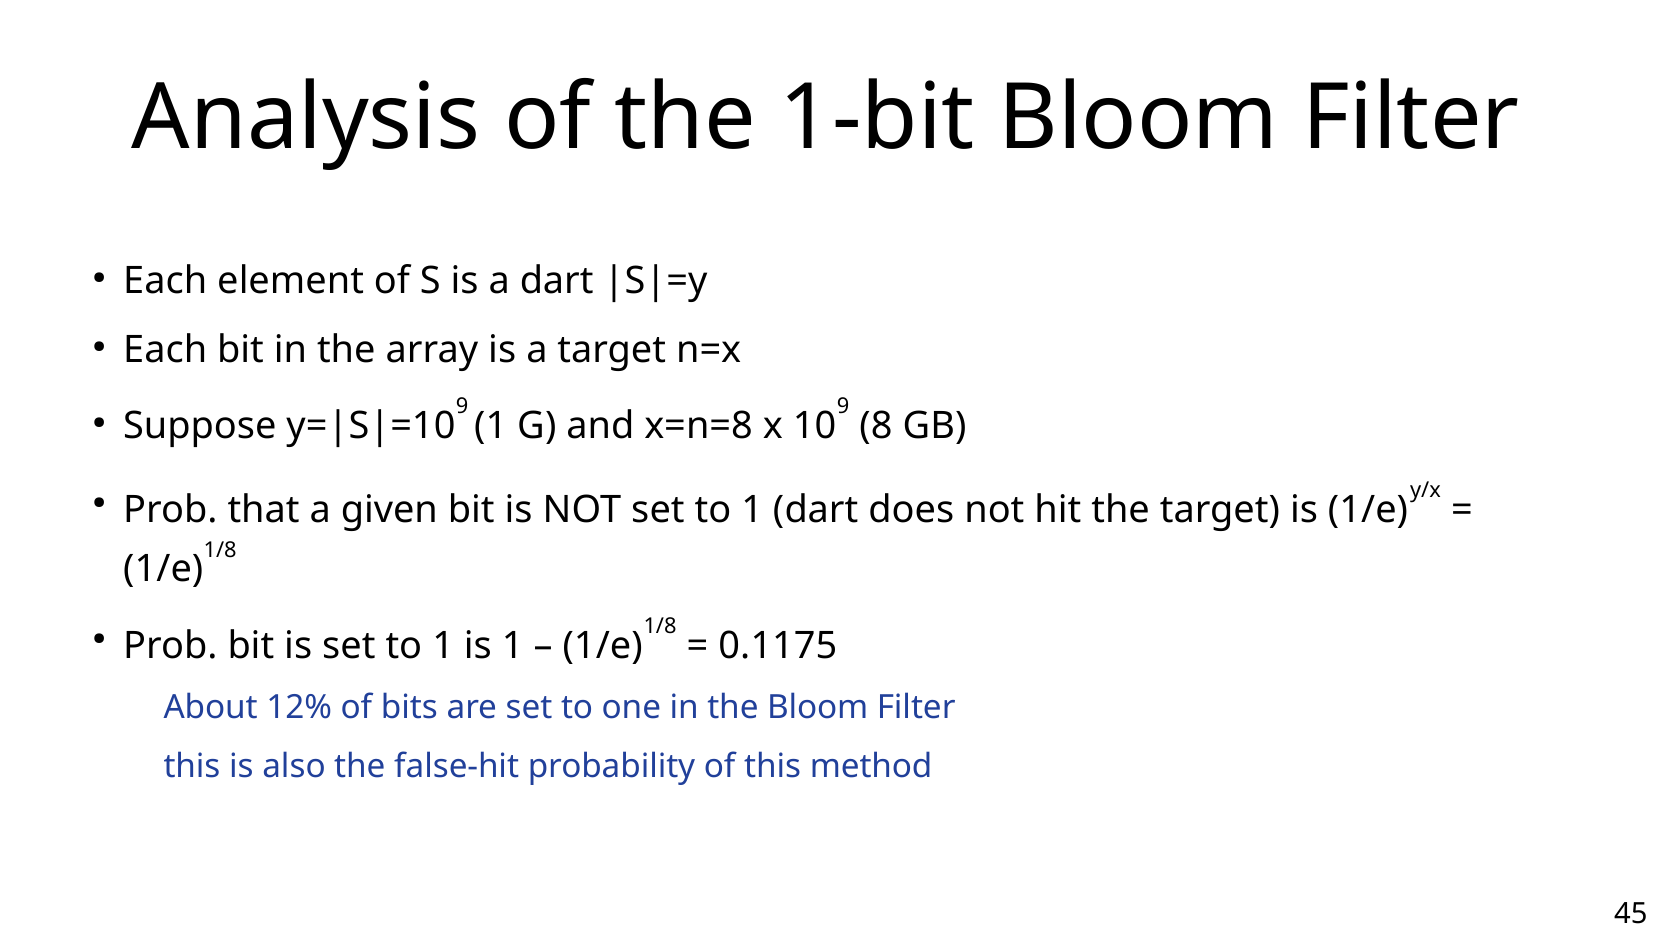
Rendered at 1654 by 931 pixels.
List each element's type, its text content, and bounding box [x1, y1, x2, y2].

title Analysis of the 1-bit Bloom Filter [82, 1, 1571, 226]
list Each element of S is a dart |S|=y Each bit in the array is a target n=x Suppose y=|S|=109 (1 G) and x=n=8 x 109 (8 GB) Prob. that a given bit is NOT set to 1 (dart does not hit the target) is (1/e)y/x = (1/e)1/8 Prob. bit is set to 1 is 1 – (1/e)1/8 = 0.1175 About 12% of bits are set to one in the Bloom Filter this is also the false-hit probability of this method [82, 253, 1571, 793]
